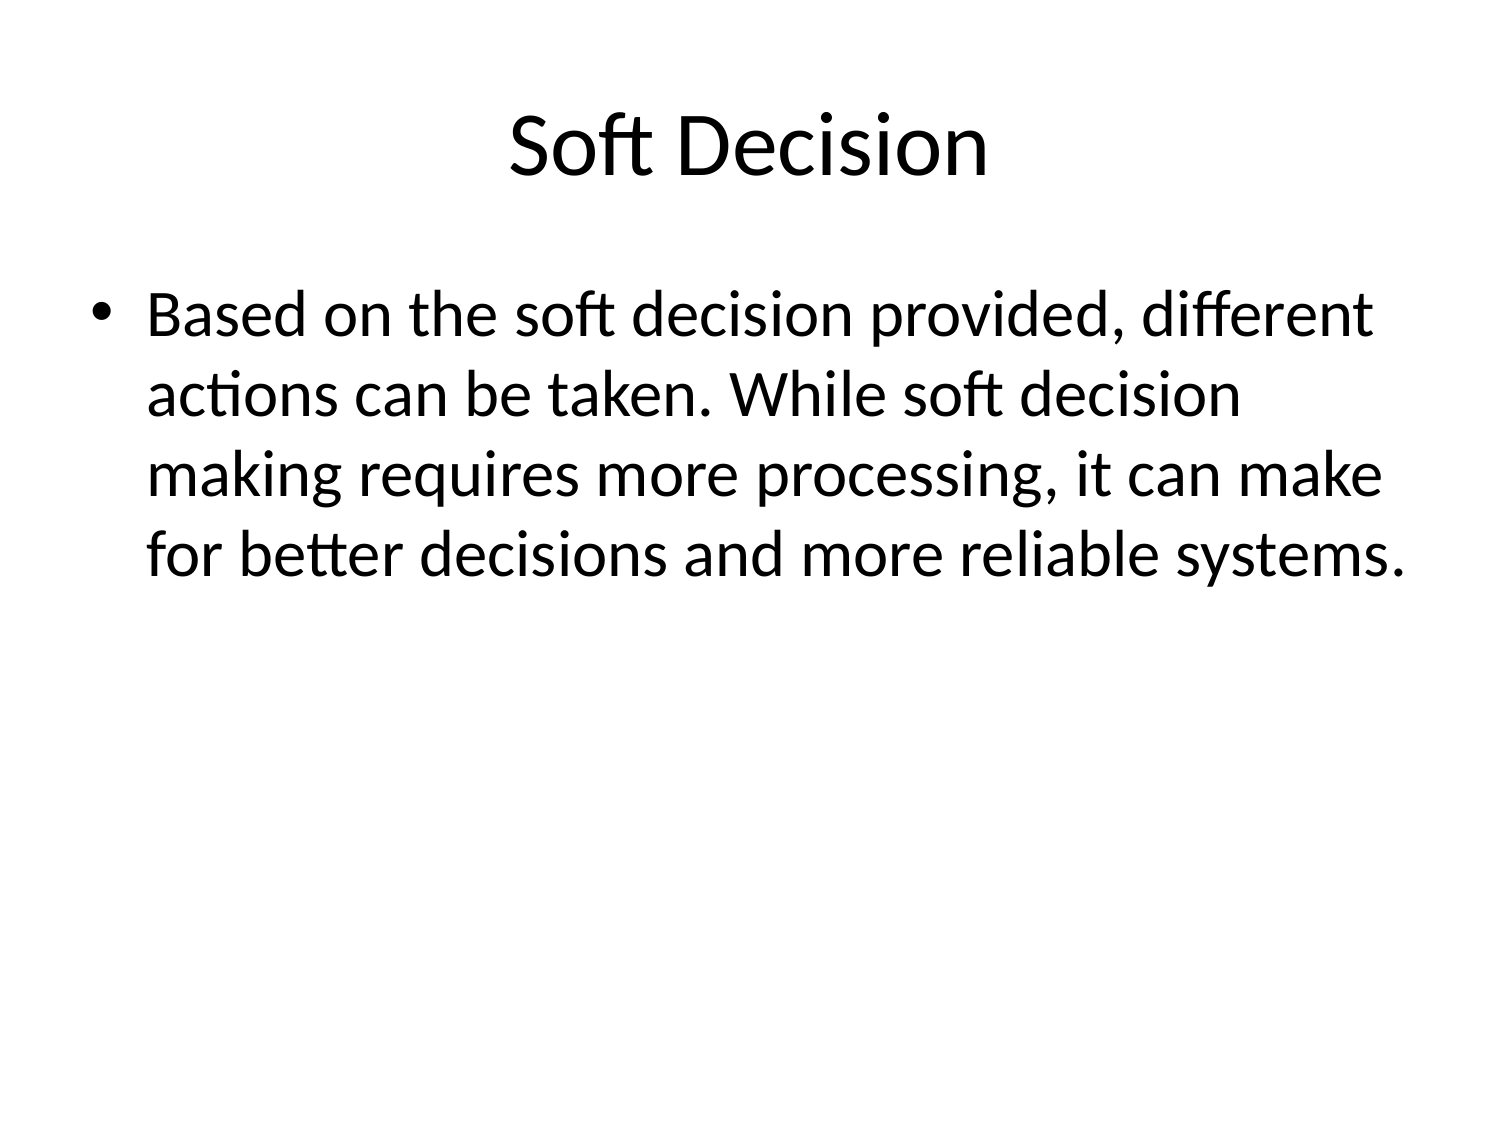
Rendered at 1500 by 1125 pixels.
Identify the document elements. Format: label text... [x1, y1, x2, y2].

list Based on the soft decision provided, different actions can be taken. While soft decision making requires more processing, it can make for better decisions and more reliable systems. [75, 262, 1425, 1005]
title Soft Decision [75, 45, 1425, 233]
